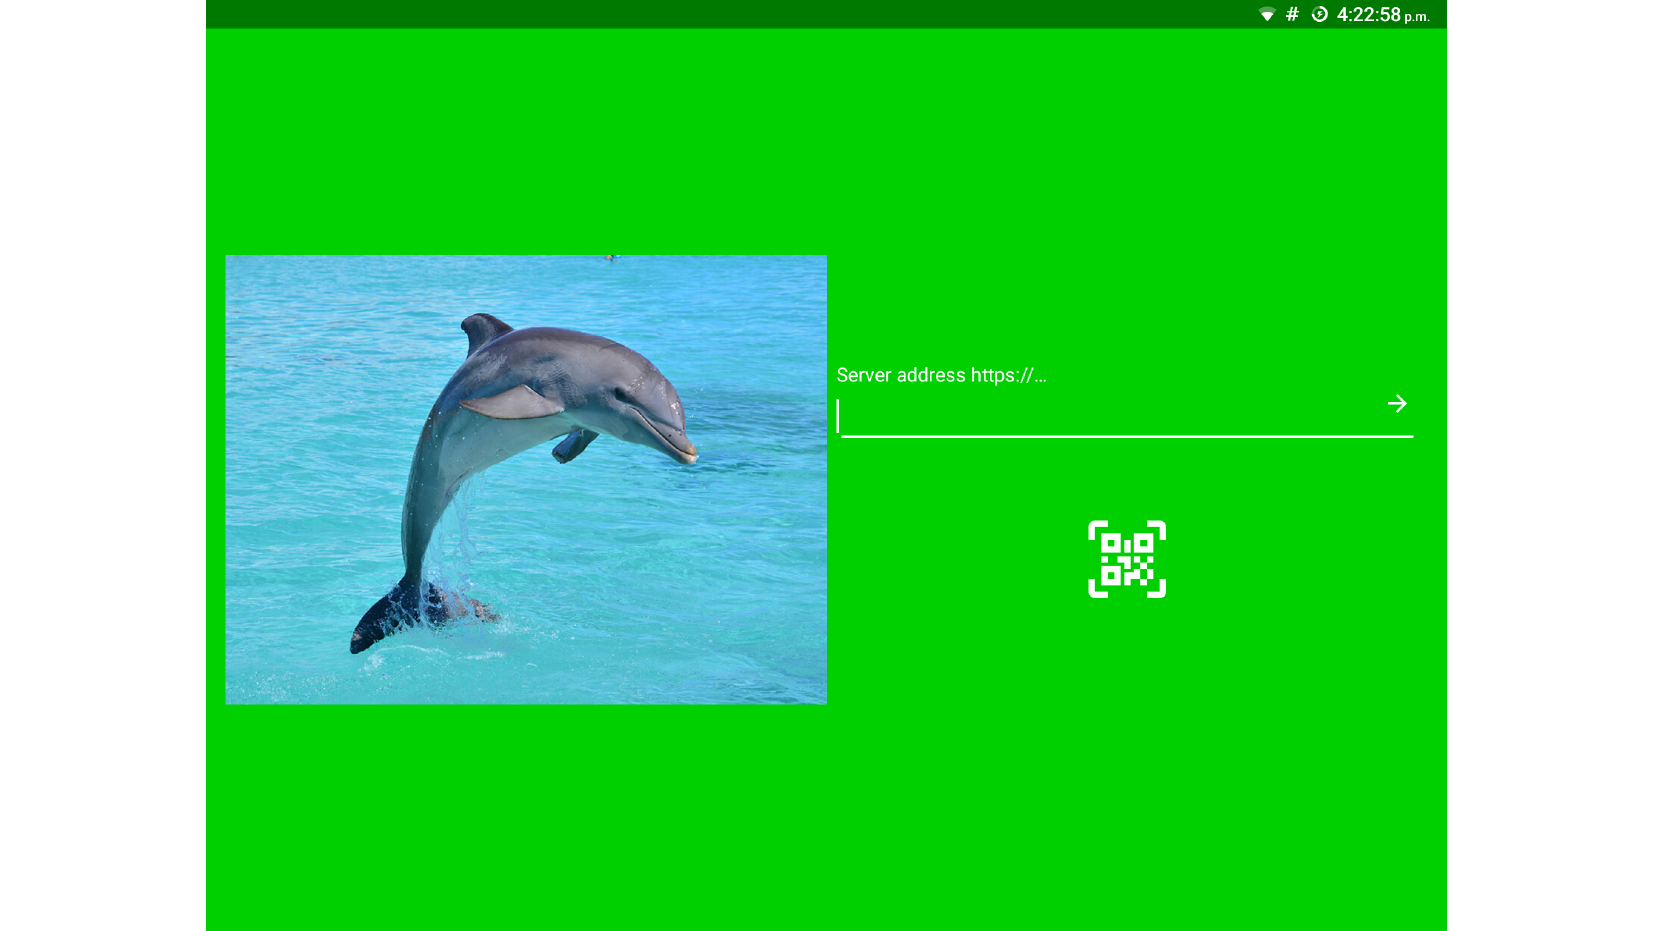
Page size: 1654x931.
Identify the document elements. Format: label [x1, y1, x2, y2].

picture [206, 0, 1447, 931]
